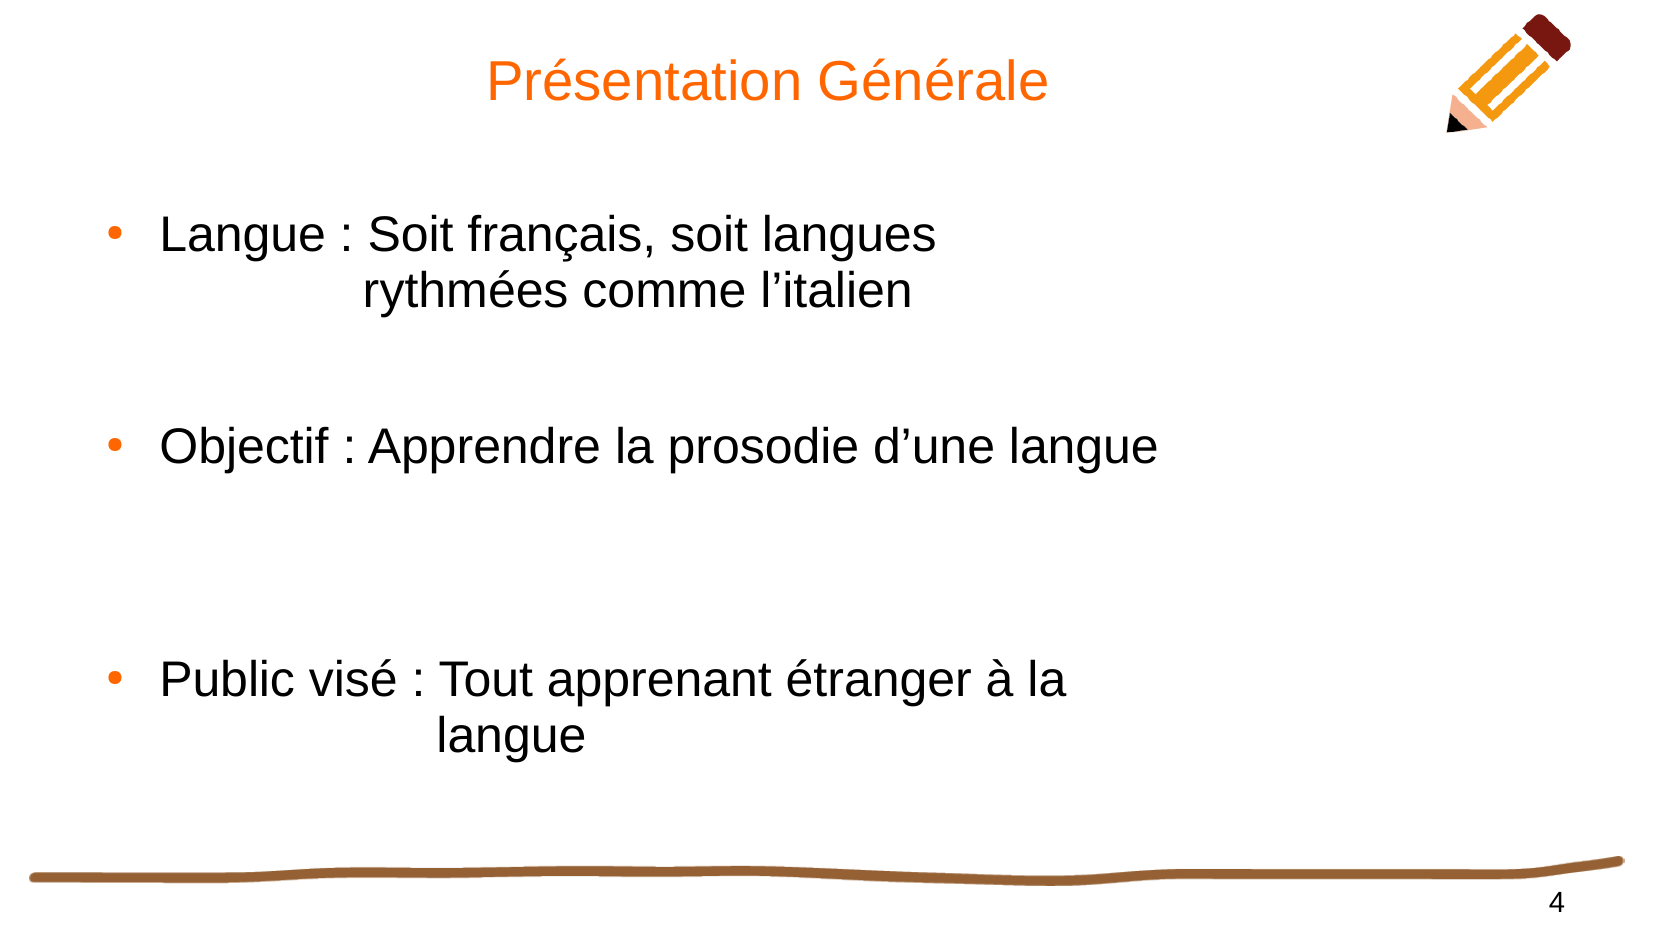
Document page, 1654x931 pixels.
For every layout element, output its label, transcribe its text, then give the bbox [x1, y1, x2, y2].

title Présentation Générale [88, 29, 1447, 133]
list Langue : Soit français, soit langues rythmées comme l’italien Objectif : Apprendre la prosodie d’une langue Public visé : Tout apprenant étranger à la langue [88, 206, 1211, 857]
picture [1446, 14, 1571, 133]
picture [29, 856, 1625, 886]
